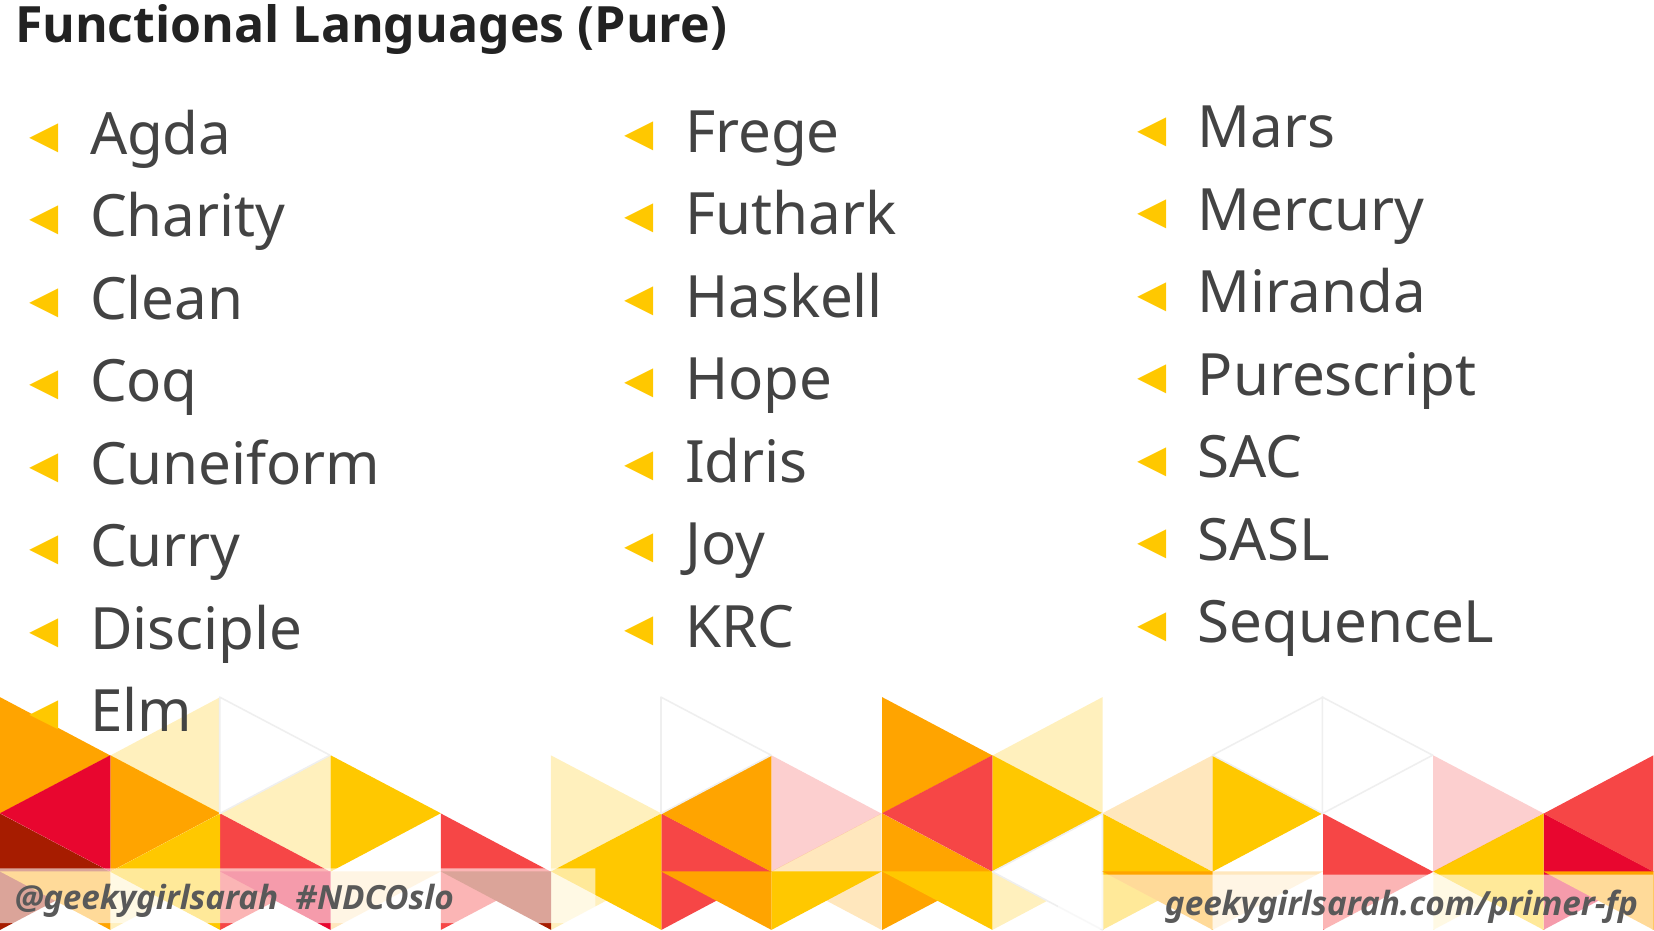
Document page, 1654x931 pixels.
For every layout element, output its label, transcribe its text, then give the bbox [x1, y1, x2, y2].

list Frege Futhark Haskell Hope Idris Joy KRC [595, 79, 1108, 604]
list Agda Charity Clean Coq Cuneiform Curry Disciple Elm [0, 80, 513, 606]
list Mars Mercury Miranda Purescript SAC SASL SequenceL [1107, 74, 1638, 600]
title Functional Languages (Pure) [0, 0, 1347, 68]
